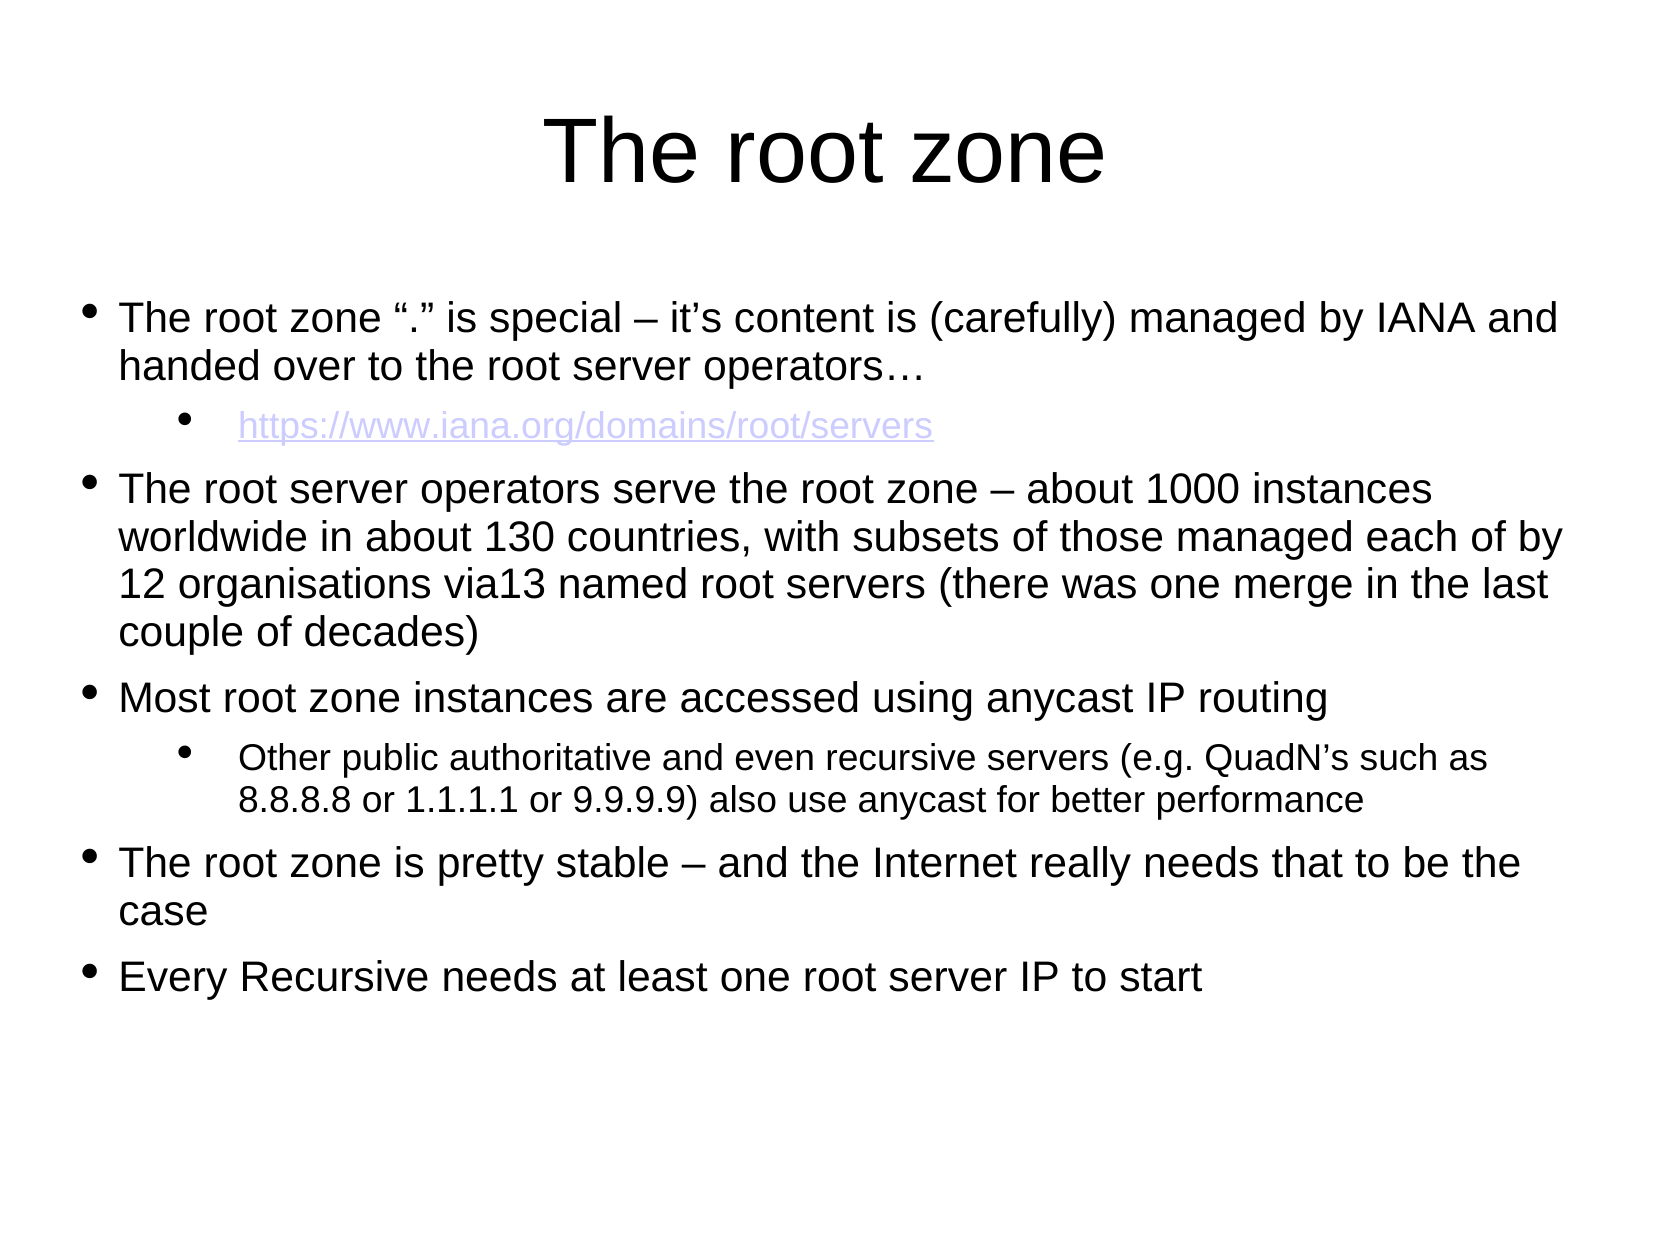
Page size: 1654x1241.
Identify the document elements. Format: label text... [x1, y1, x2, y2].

list The root zone “.” is special – it’s content is (carefully) managed by IANA and handed over to the root server operators… https://www.iana.org/domains/root/servers The root server operators serve the root zone – about 1000 instances worldwide in about 130 countries, with subsets of those managed each of by 12 organisations via13 named root servers (there was one merge in the last couple of decades) Most root zone instances are accessed using anycast IP routing Other public authoritative and even recursive servers (e.g. QuadN’s such as 8.8.8.8 or 1.1.1.1 or 9.9.9.9) also use anycast for better performance The root zone is pretty stable – and the Internet really needs that to be the case Every Recursive needs at least one root server IP to start [82, 290, 1569, 1008]
title The root zone [82, 49, 1569, 255]
